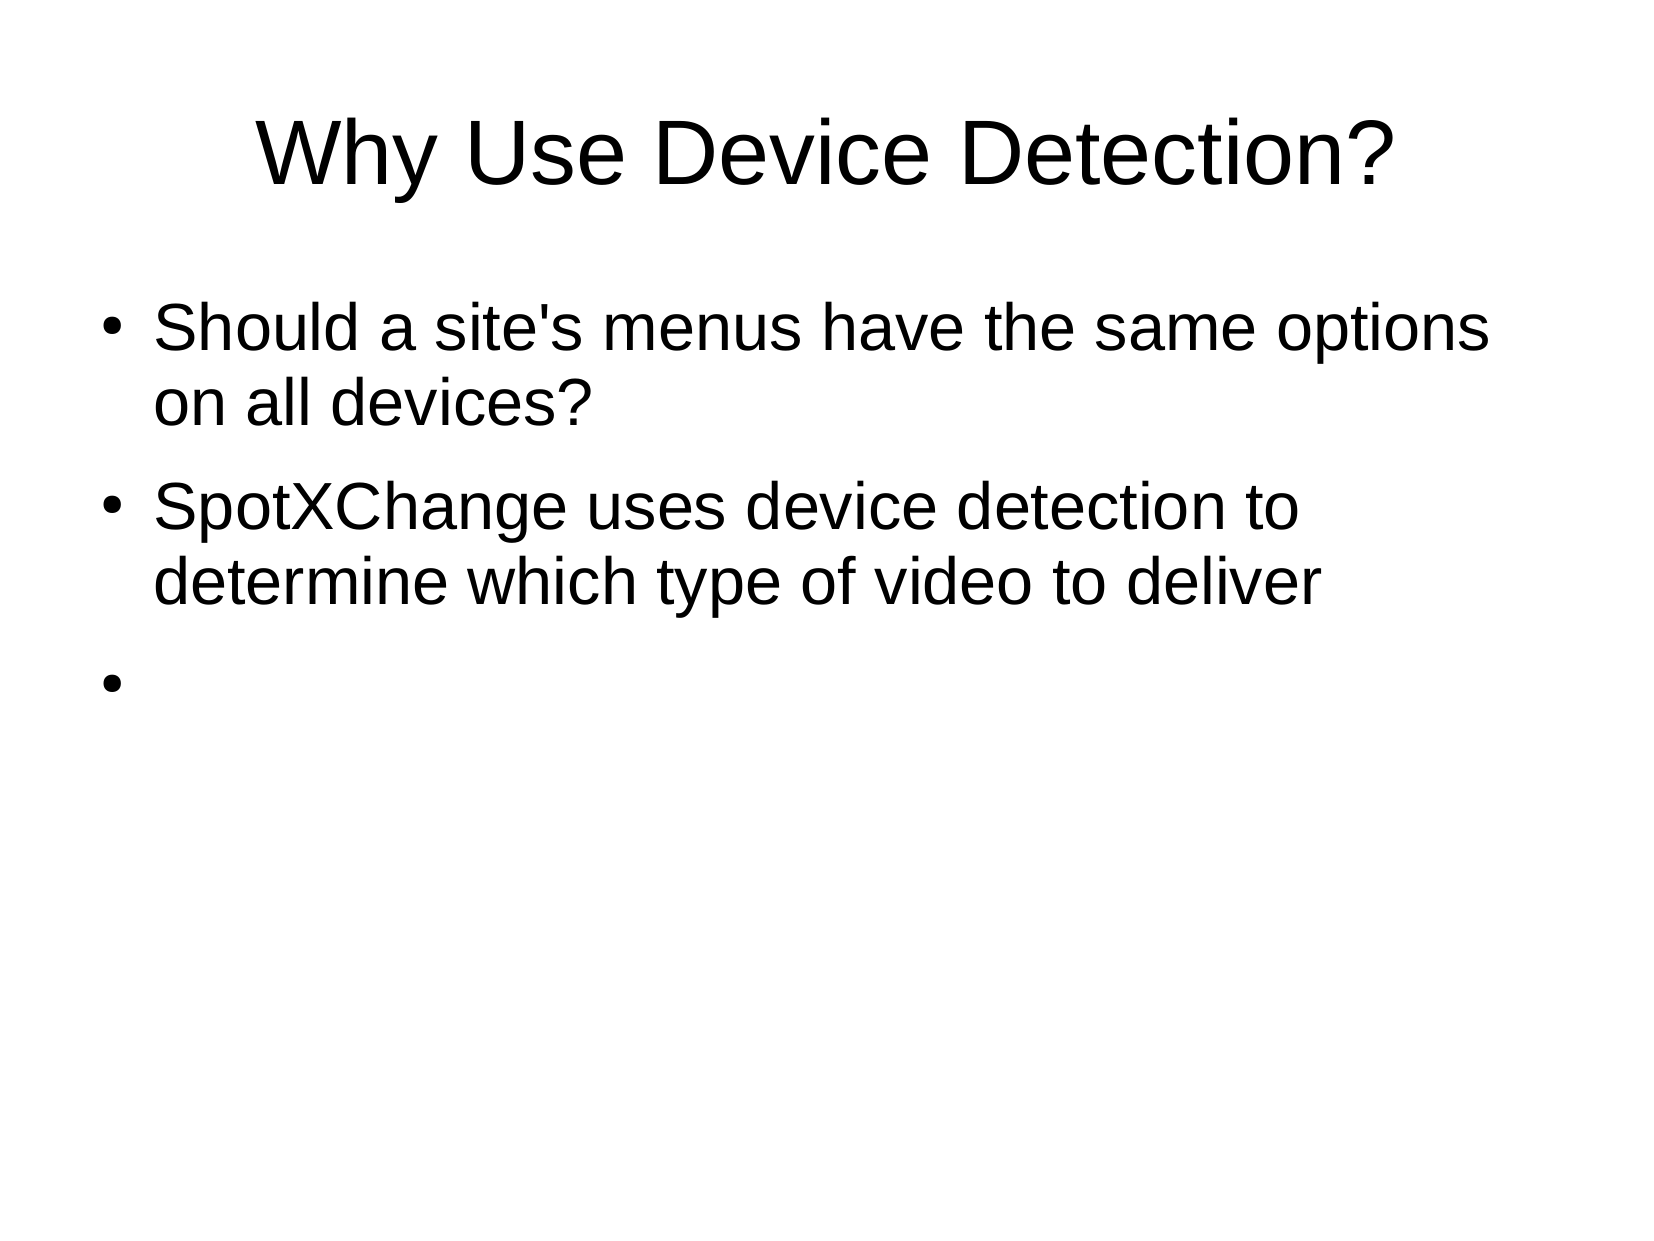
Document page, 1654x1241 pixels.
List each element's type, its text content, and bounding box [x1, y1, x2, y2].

title Why Use Device Detection? [82, 49, 1571, 257]
list Should a site's menus have the same options on all devices? SpotXChange uses device detection to determine which type of video to deliver [82, 290, 1571, 1010]
